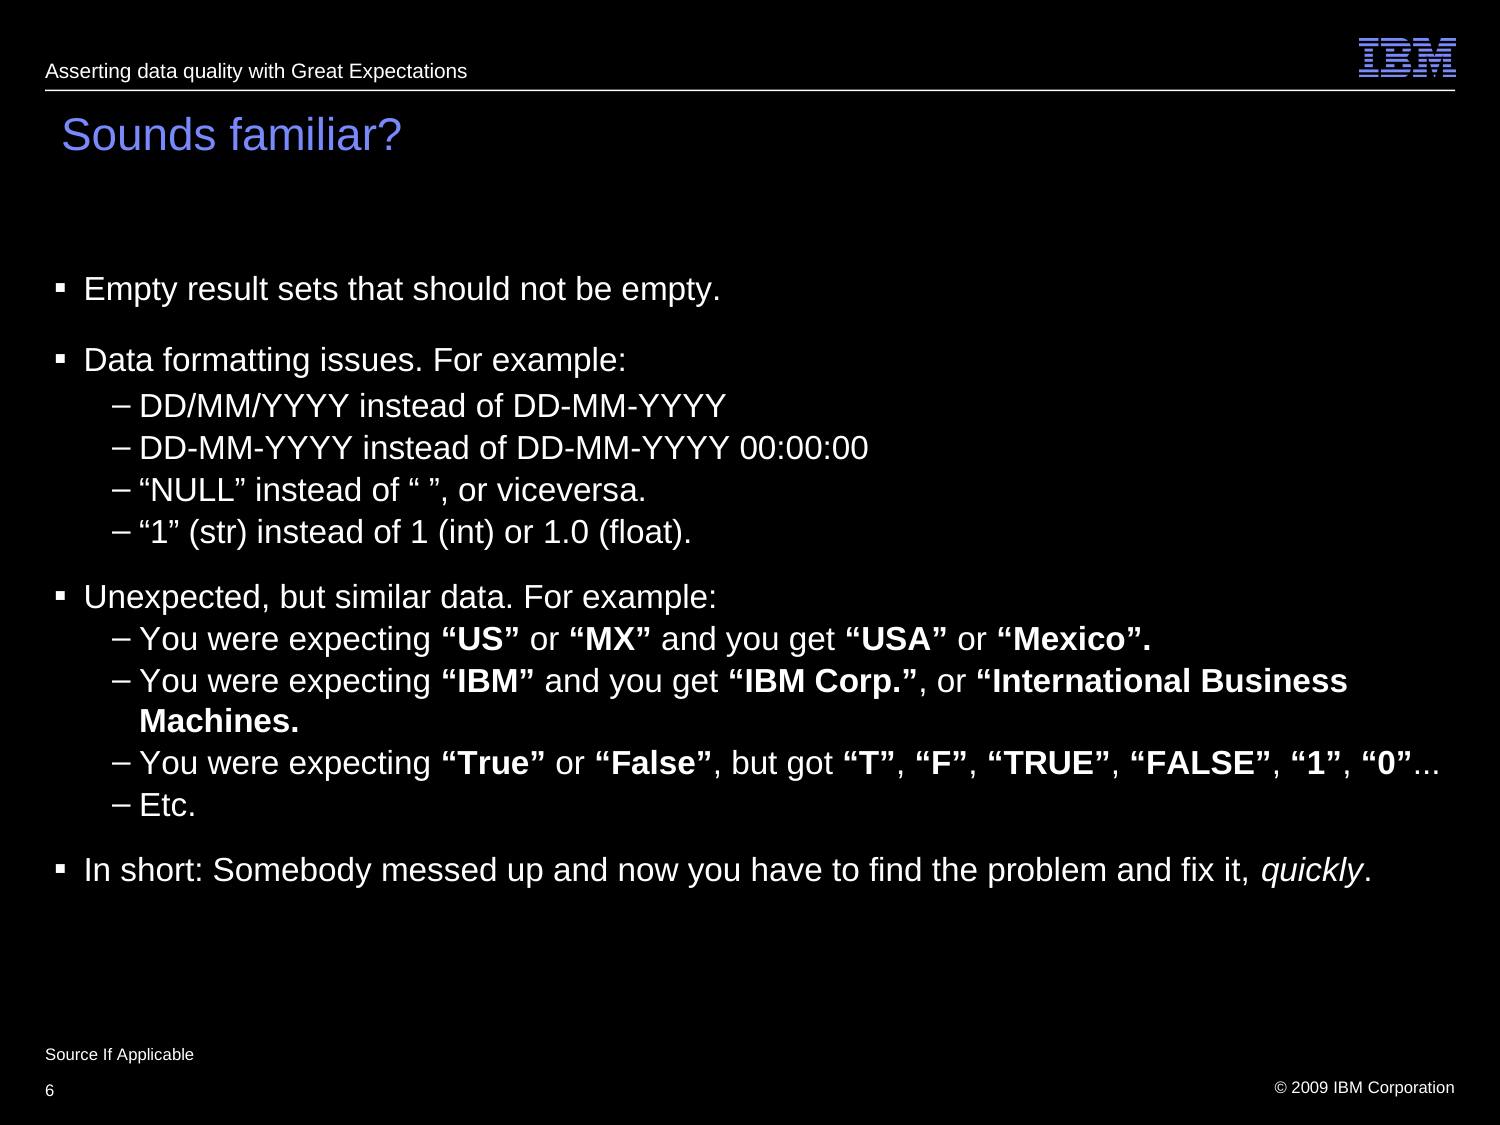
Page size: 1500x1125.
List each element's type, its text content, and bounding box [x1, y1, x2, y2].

title Sounds familiar? [30, 97, 1456, 203]
text_box Asserting data quality with Great Expectations [30, 37, 1306, 83]
picture [1359, 37, 1456, 77]
text_box Source If Applicable [30, 1021, 1441, 1072]
list Empty result sets that should not be empty. Data formatting issues. For example: DD/MM/YYYY instead of DD-MM-YYYY DD-MM-YYYY instead of DD-MM-YYYY 00:00:00 “NULL” instead of “ ”, or viceversa. “1” (str) instead of 1 (int) or 1.0 (float). Unexpected, but similar data. For example: You were expecting “US” or “MX” and you get “USA” or “Mexico”. You were expecting “IBM” and you get “IBM Corp.”, or “International Business Machines. You were expecting “True” or “False”, but got “T”, “F”, “TRUE”, “FALSE”, “1”, “0”... Etc. In short: Somebody messed up and now you have to find the problem and fix it, quickly. [40, 188, 1466, 896]
